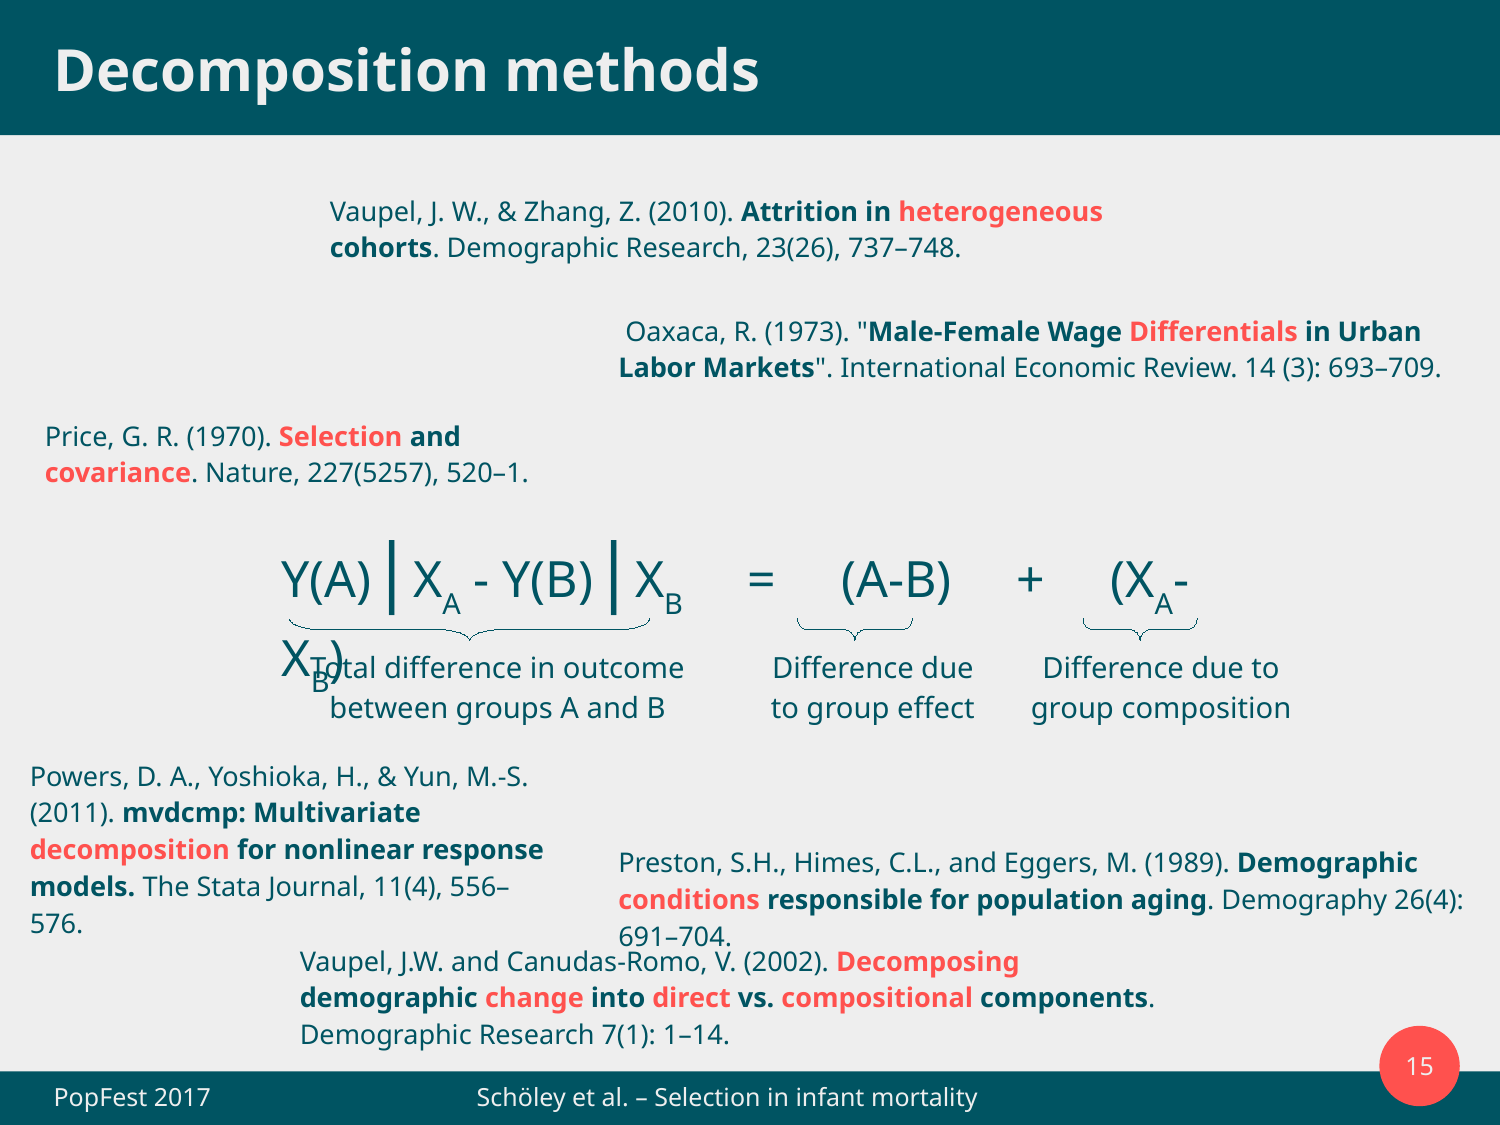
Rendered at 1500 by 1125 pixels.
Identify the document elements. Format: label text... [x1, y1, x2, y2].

text_box Total difference in outcome between groups A and B [295, 639, 644, 733]
title Decomposition methods [53, 0, 1447, 141]
text_box Difference due to group effect [756, 640, 958, 733]
text_box Difference due to group composition [1015, 640, 1263, 733]
text_box Vaupel, J.W. and Canudas-Romo, V. (2002). Decomposing demographic change into direct vs. compositional components. Demographic Research 7(1): 1–14. [285, 934, 1182, 1066]
text_box Y(A)|XA - Y(B)|XB = (A-B) + (XA-XB) [266, 510, 1234, 705]
text_box Vaupel, J. W., & Zhang, Z. (2010). Attrition in heterogeneous cohorts. Demographic Research, 23(26), 737–748. [315, 184, 1137, 315]
text_box Preston, S.H., Himes, C.L., and Eggers, M. (1989). Demographic conditions responsible for population aging. Demography 26(4): 691–704. [603, 836, 1500, 967]
text_box Price, G. R. (1970). Selection and covariance. Nature, 227(5257), 520–1. [30, 409, 586, 540]
text_box Powers, D. A., Yoshioka, H., & Yun, M.-S. (2011). mvdcmp: Multivariate decomposition for nonlinear response models. The Stata Journal, 11(4), 556–576. [15, 750, 571, 943]
text_box Oaxaca, R. (1973). "Male-Female Wage Differentials in Urban Labor Markets". International Economic Review. 14 (3): 693–709. [603, 304, 1500, 436]
